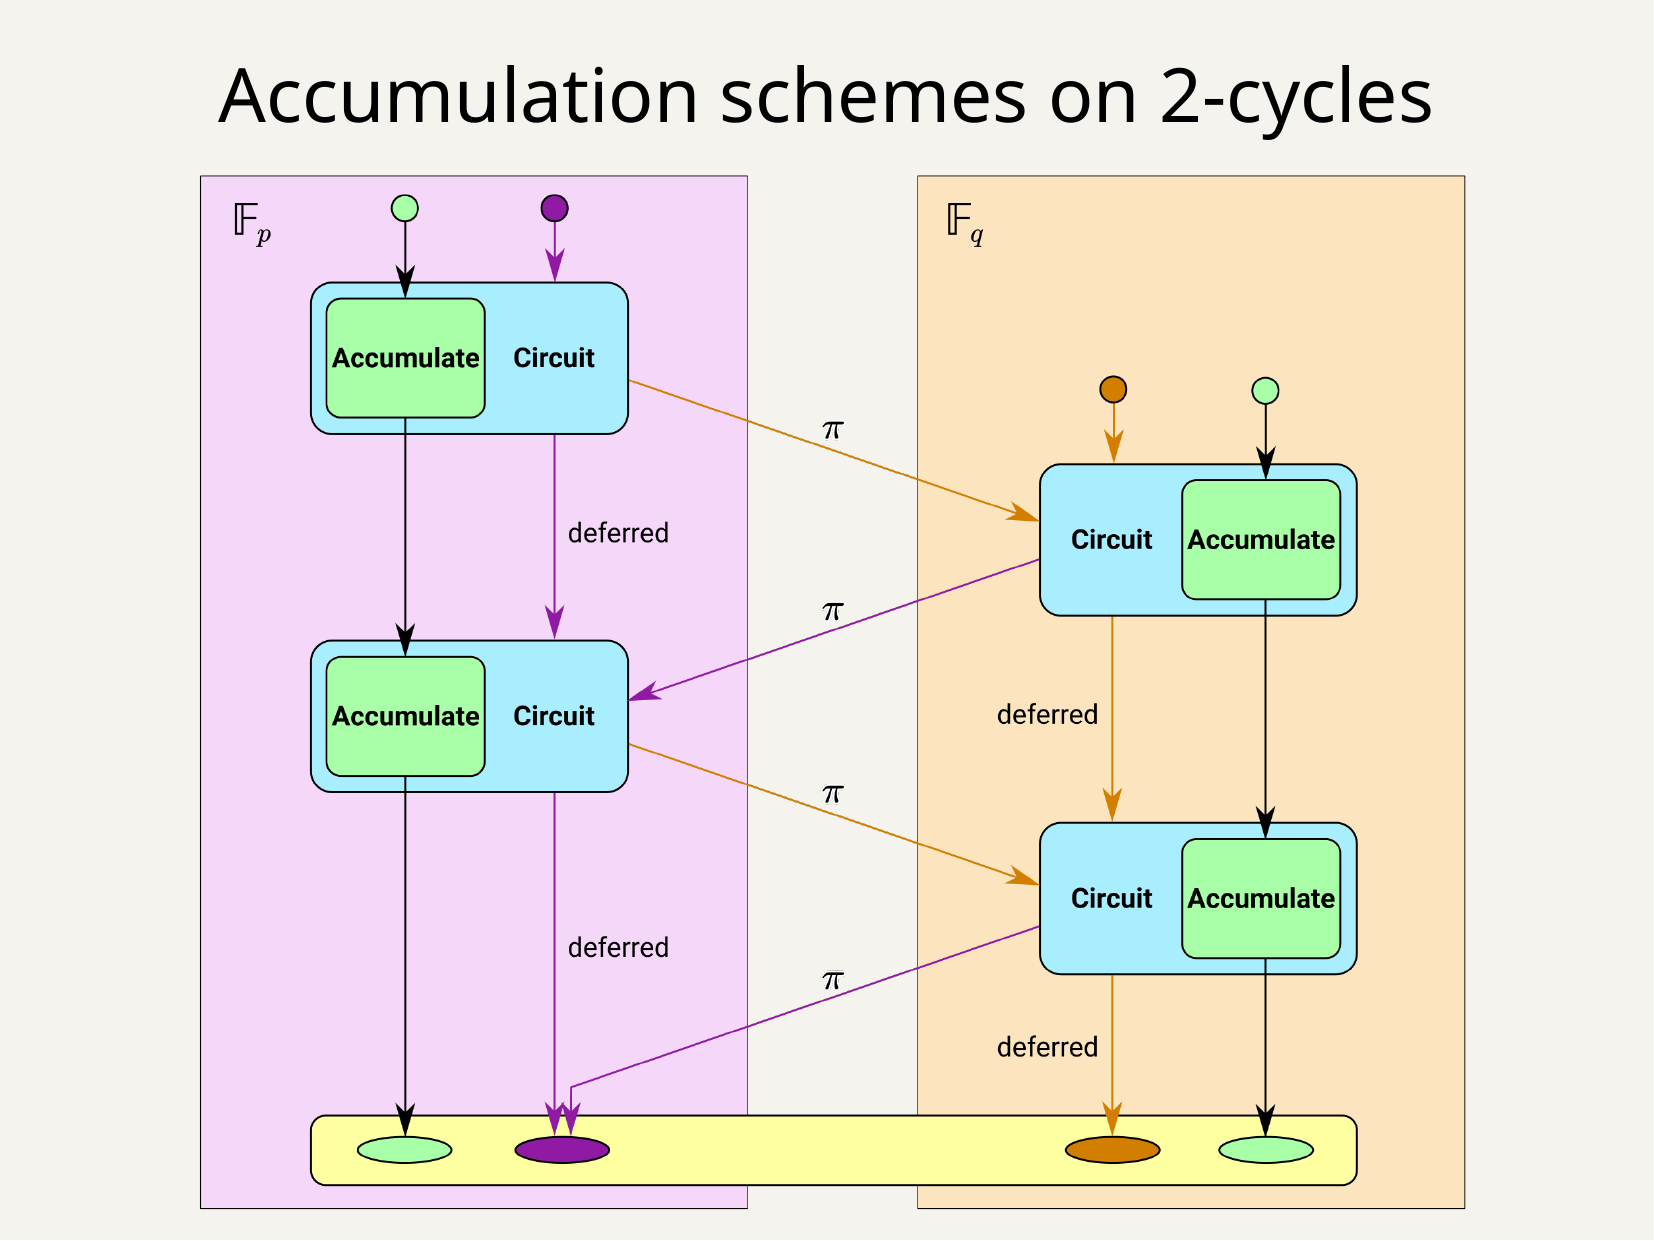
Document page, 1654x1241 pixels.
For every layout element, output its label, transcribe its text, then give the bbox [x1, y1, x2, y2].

title Accumulation schemes on 2-cycles [82, 23, 1571, 164]
picture [141, 165, 1524, 1217]
